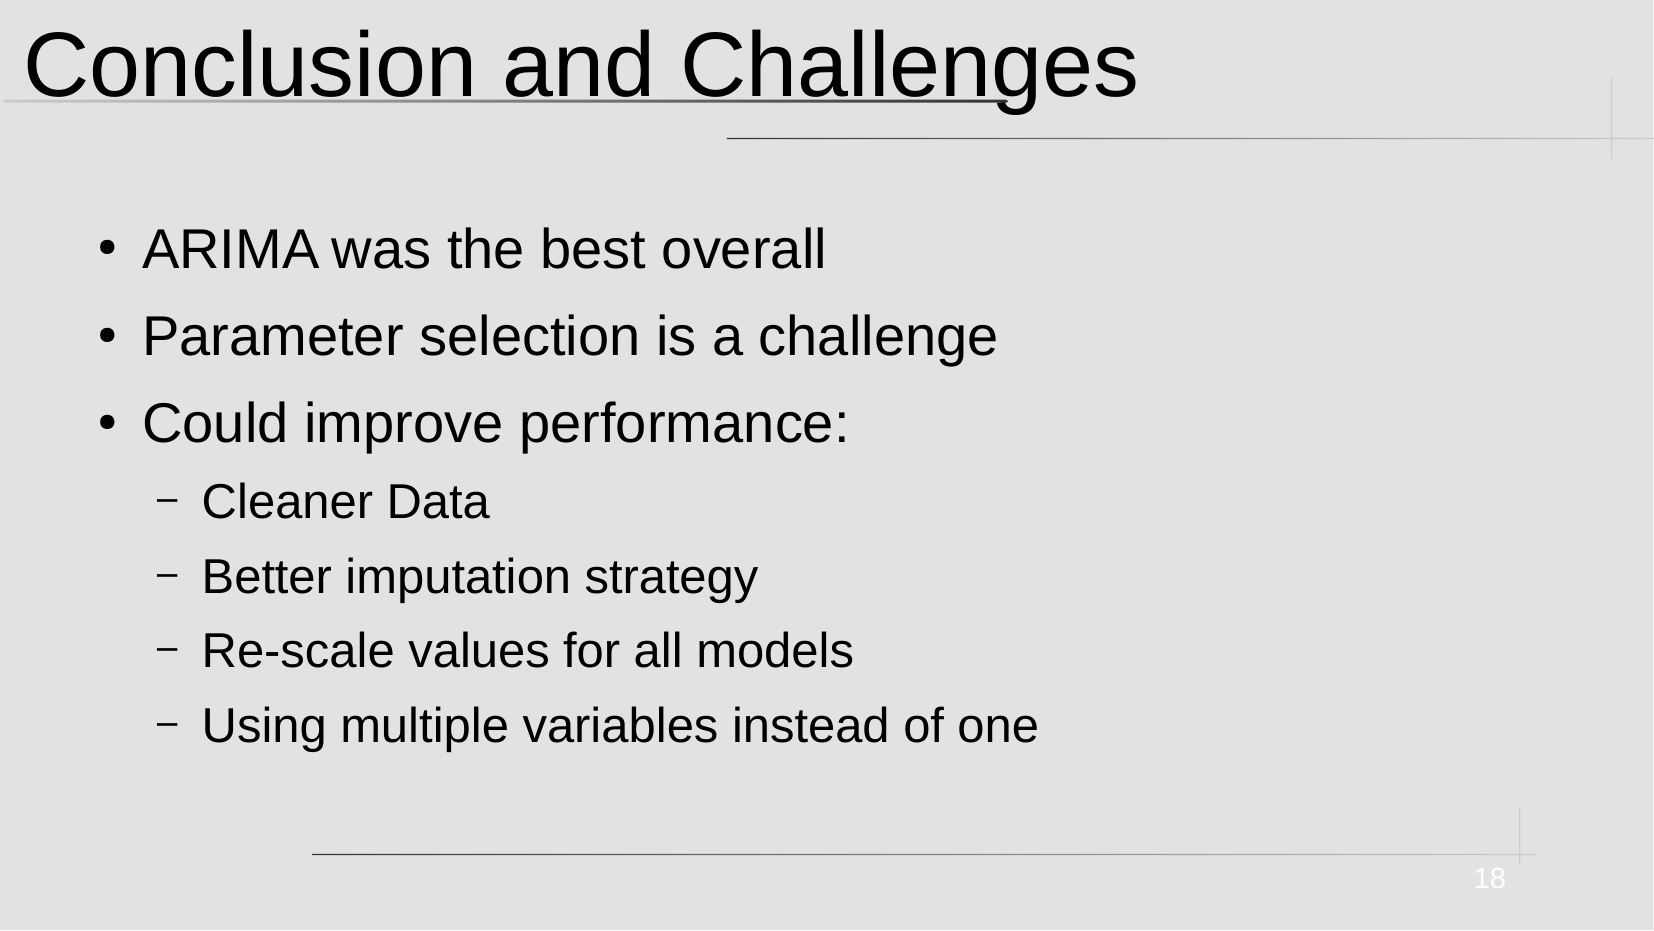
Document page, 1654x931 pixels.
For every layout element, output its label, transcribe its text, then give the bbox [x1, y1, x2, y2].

title Conclusion and Challenges [23, 11, 1589, 119]
list ARIMA was the best overall Parameter selection is a challenge Could improve performance: Cleaner Data Better imputation strategy Re-scale values for all models Using multiple variables instead of one [82, 217, 1571, 758]
